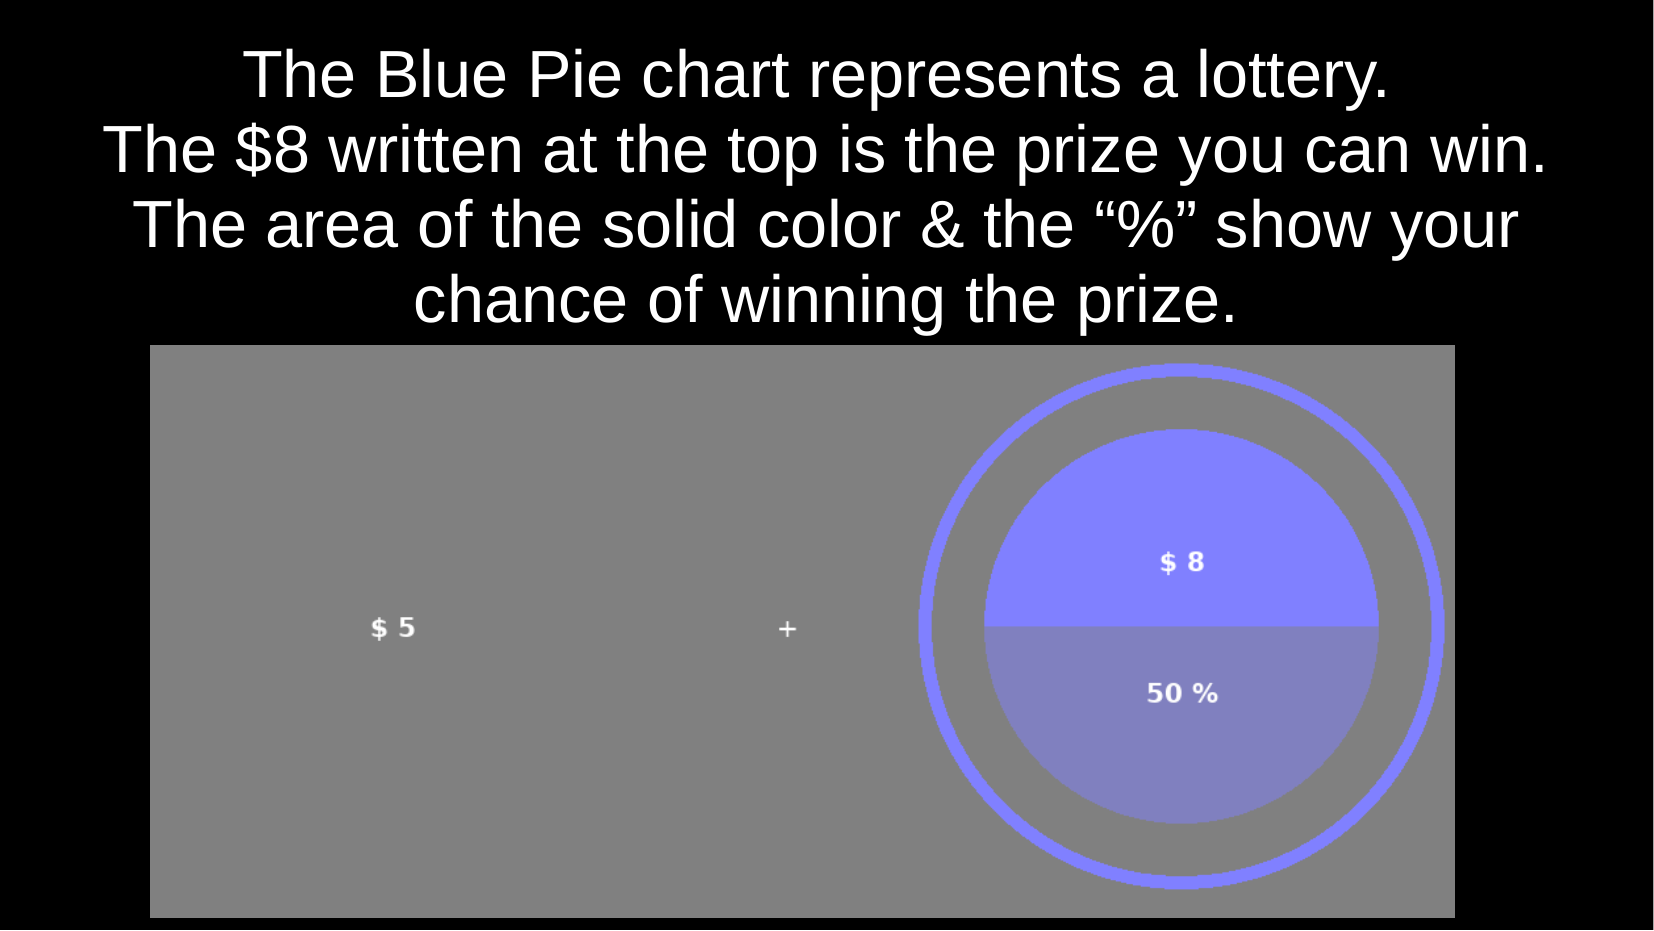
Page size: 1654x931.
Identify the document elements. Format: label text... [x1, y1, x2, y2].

picture [150, 345, 1455, 918]
subtitle The Blue Pie chart represents a lottery. The $8 written at the top is the prize you can win. The area of the solid color & the “%” show your chance of winning the prize. [82, 37, 1571, 412]
